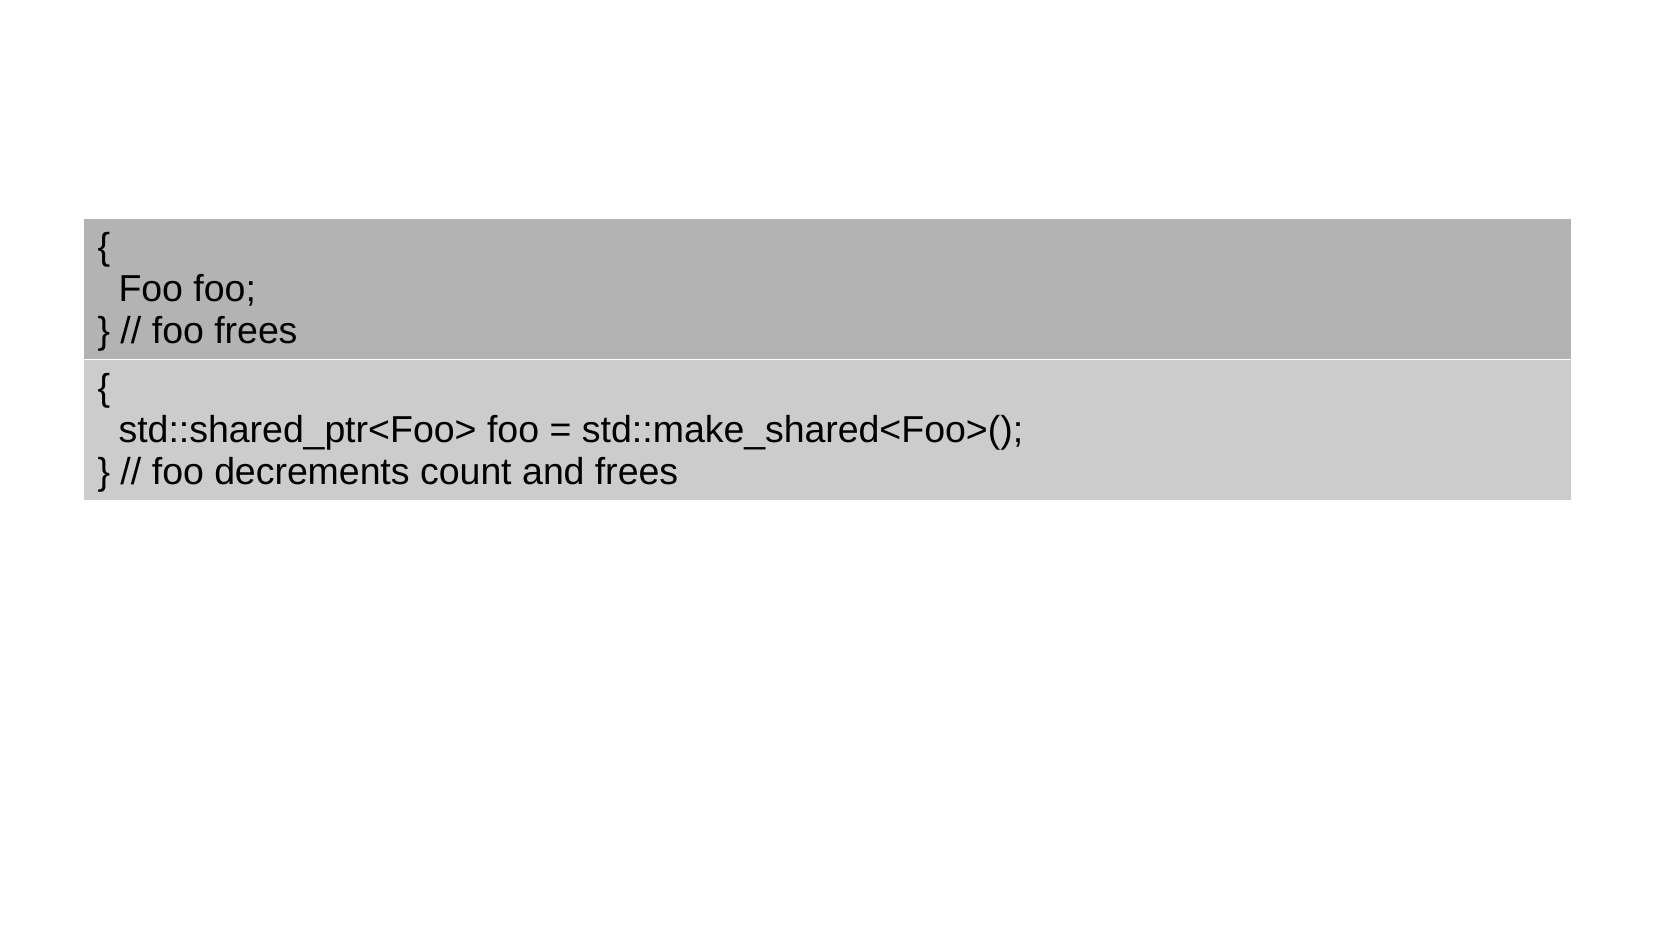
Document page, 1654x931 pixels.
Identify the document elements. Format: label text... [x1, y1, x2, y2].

table_cell { std::shared_ptr<Foo> foo = std::make_shared<Foo>(); } // foo decrements count and frees [84, 360, 1571, 500]
table_header { Foo foo; } // foo frees [84, 219, 1571, 359]
